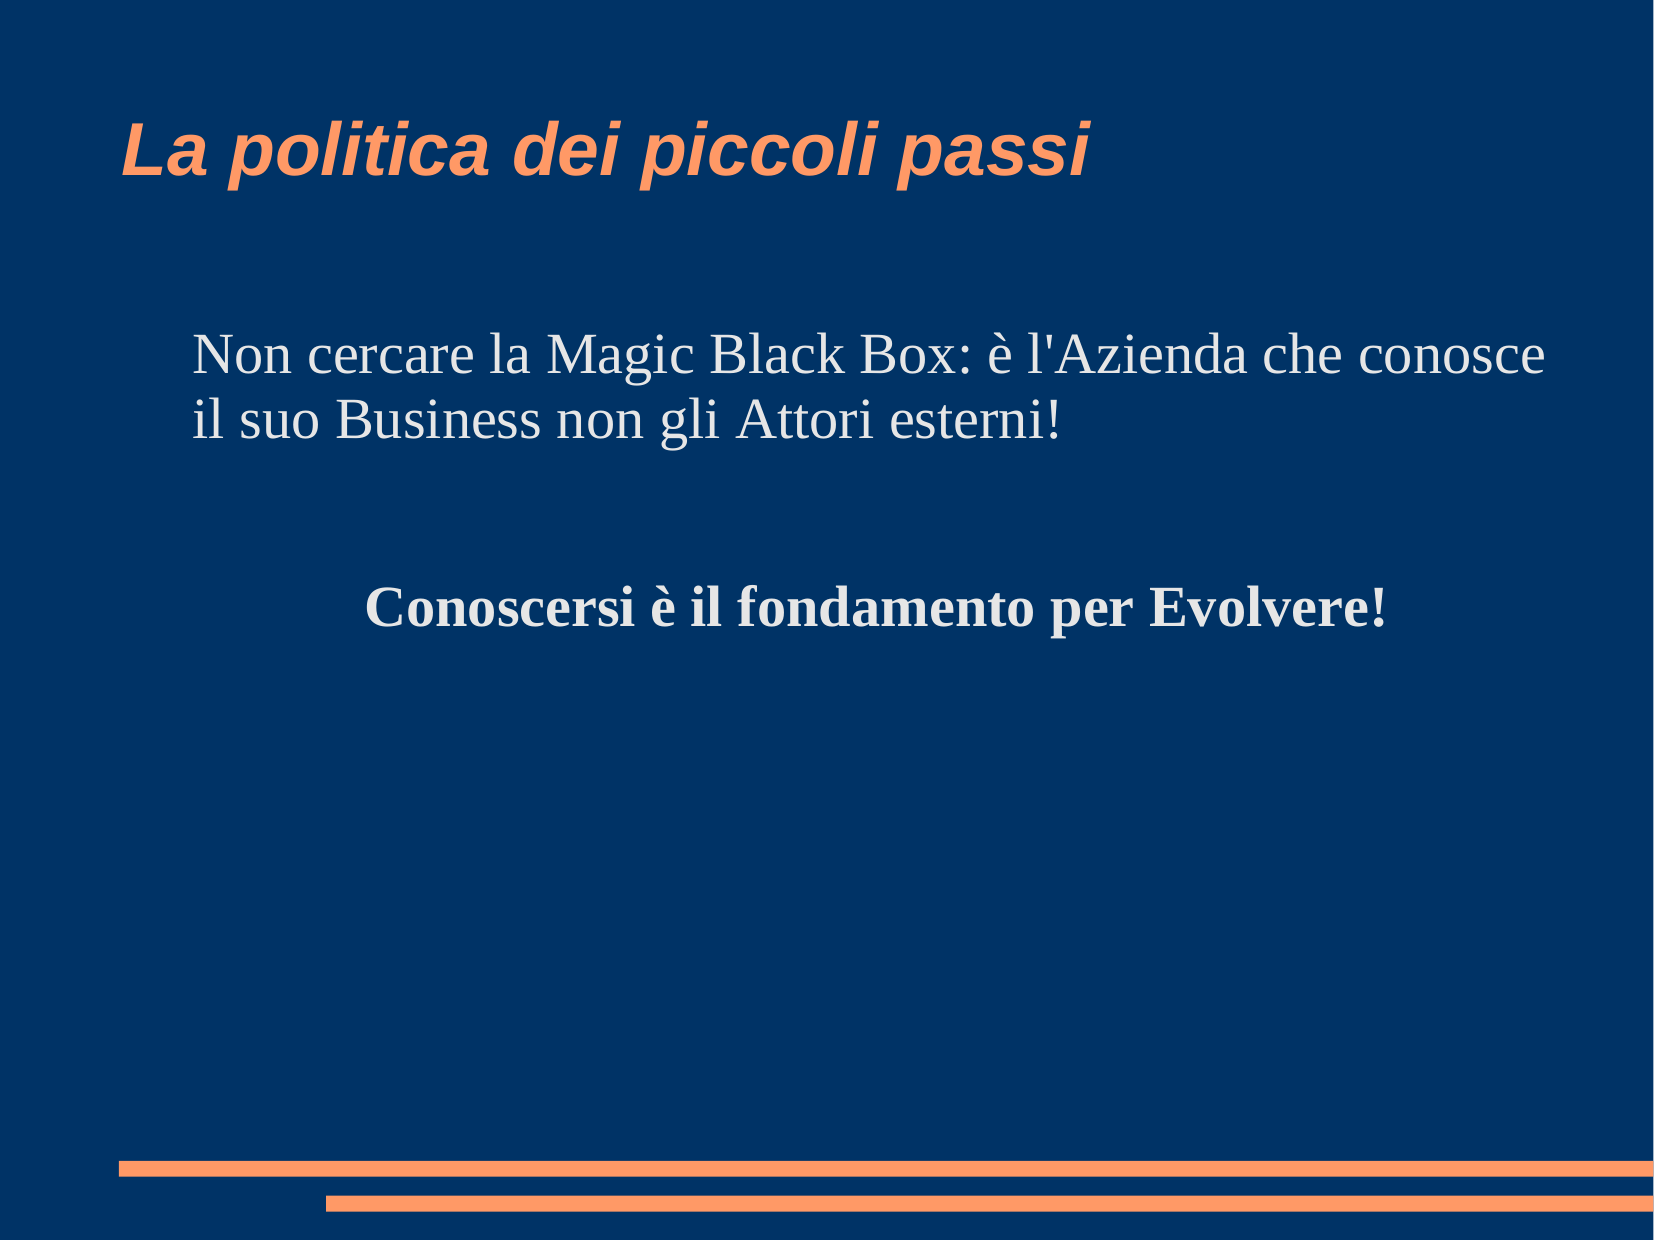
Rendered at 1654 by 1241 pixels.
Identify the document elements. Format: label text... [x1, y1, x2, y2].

list Non cercare la Magic Black Box: è l'Azienda che conosce il suo Business non gli Attori esterni! Conoscersi è il fondamento per Evolvere! [121, 322, 1561, 1132]
title La politica dei piccoli passi [121, 46, 1534, 254]
